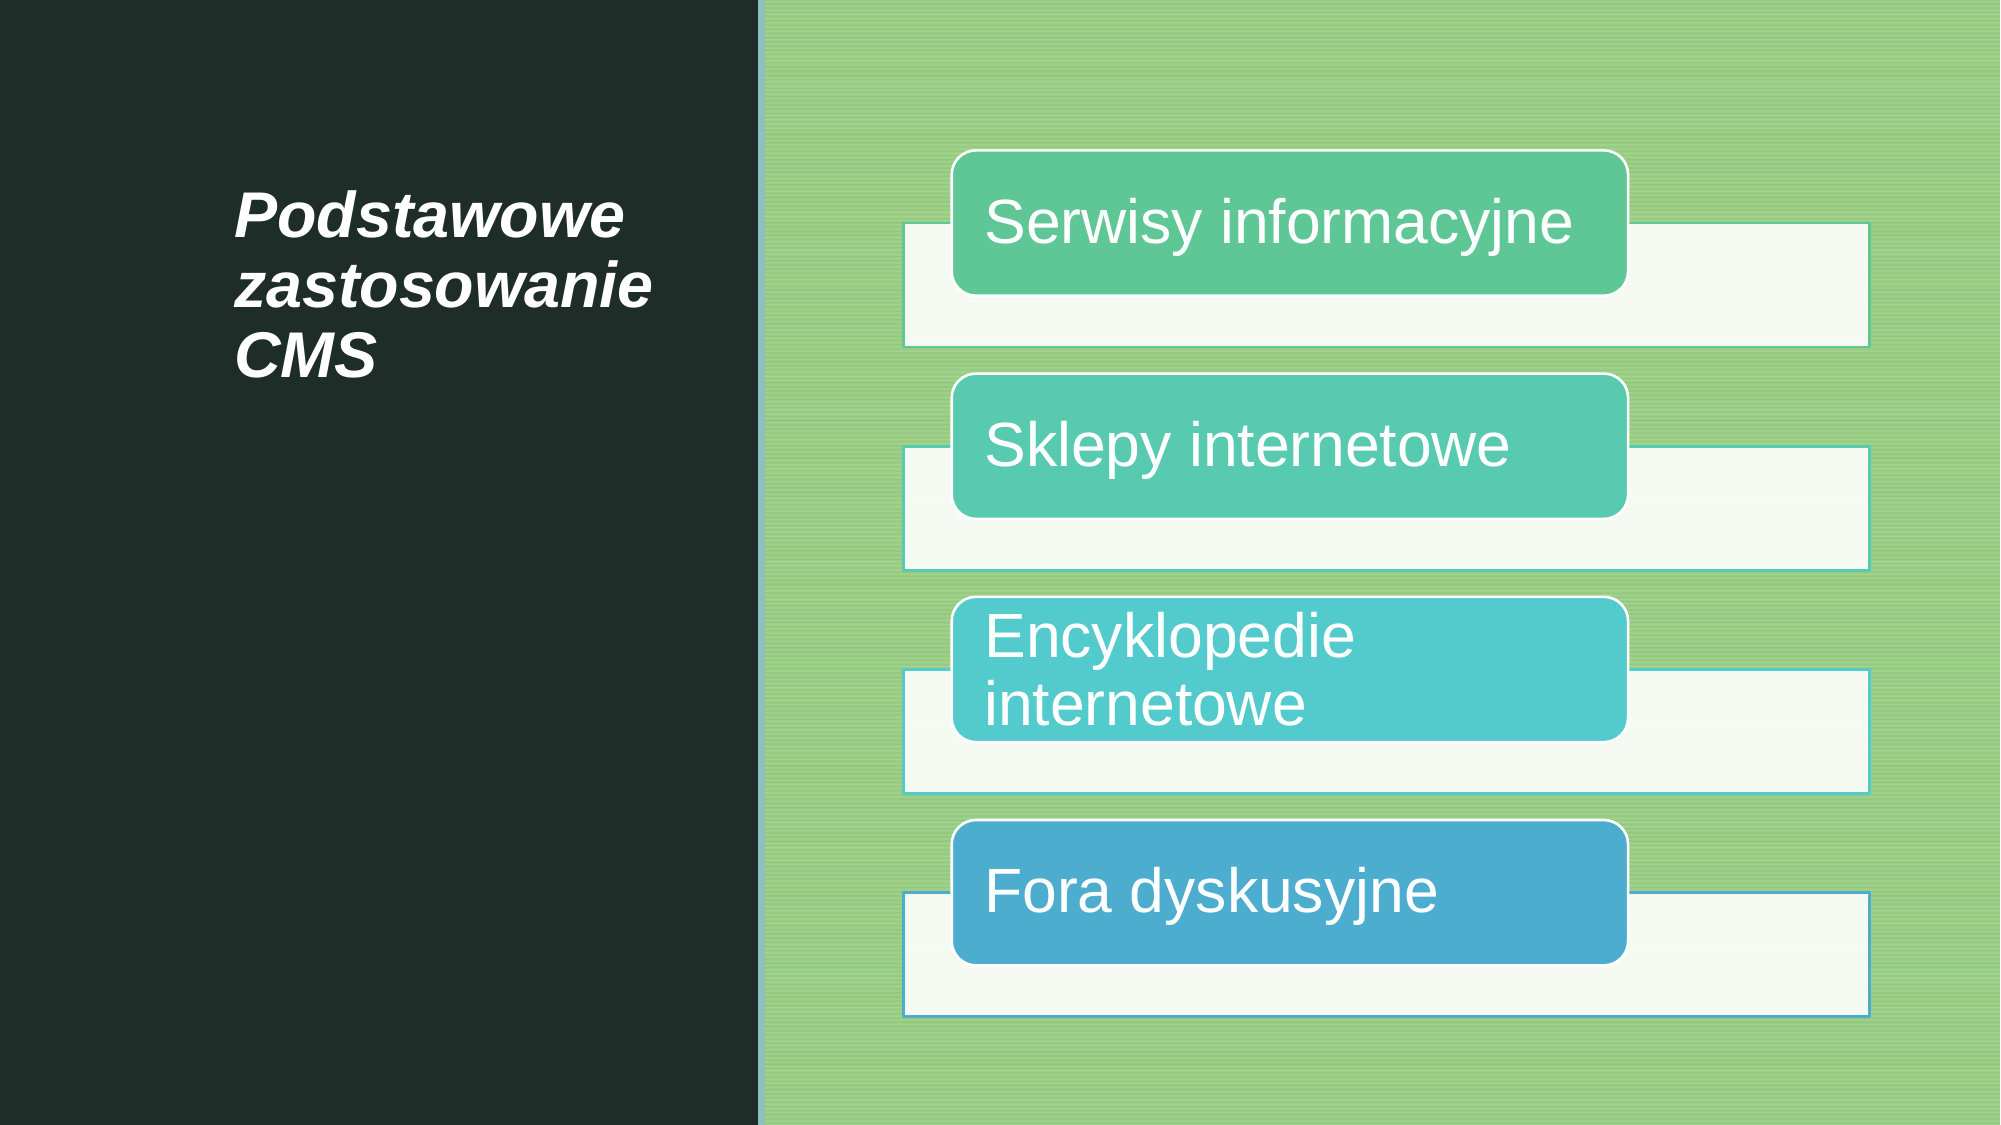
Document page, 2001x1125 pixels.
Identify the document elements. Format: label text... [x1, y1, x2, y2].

picture [765, 0, 2000, 1125]
text_box [903, 446, 1870, 570]
text_box Sklepy internetowe [951, 373, 1629, 519]
text_box [903, 669, 1870, 794]
text_box [903, 223, 1870, 347]
text_box [903, 893, 1870, 1017]
text_box [0, 0, 765, 1125]
title Podstawowe zastosowanie CMS [219, 174, 688, 719]
text_box Serwisy informacyjne [951, 150, 1629, 296]
text_box Encyklopedie internetowe [951, 596, 1629, 743]
text_box Fora dyskusyjne [951, 820, 1629, 966]
